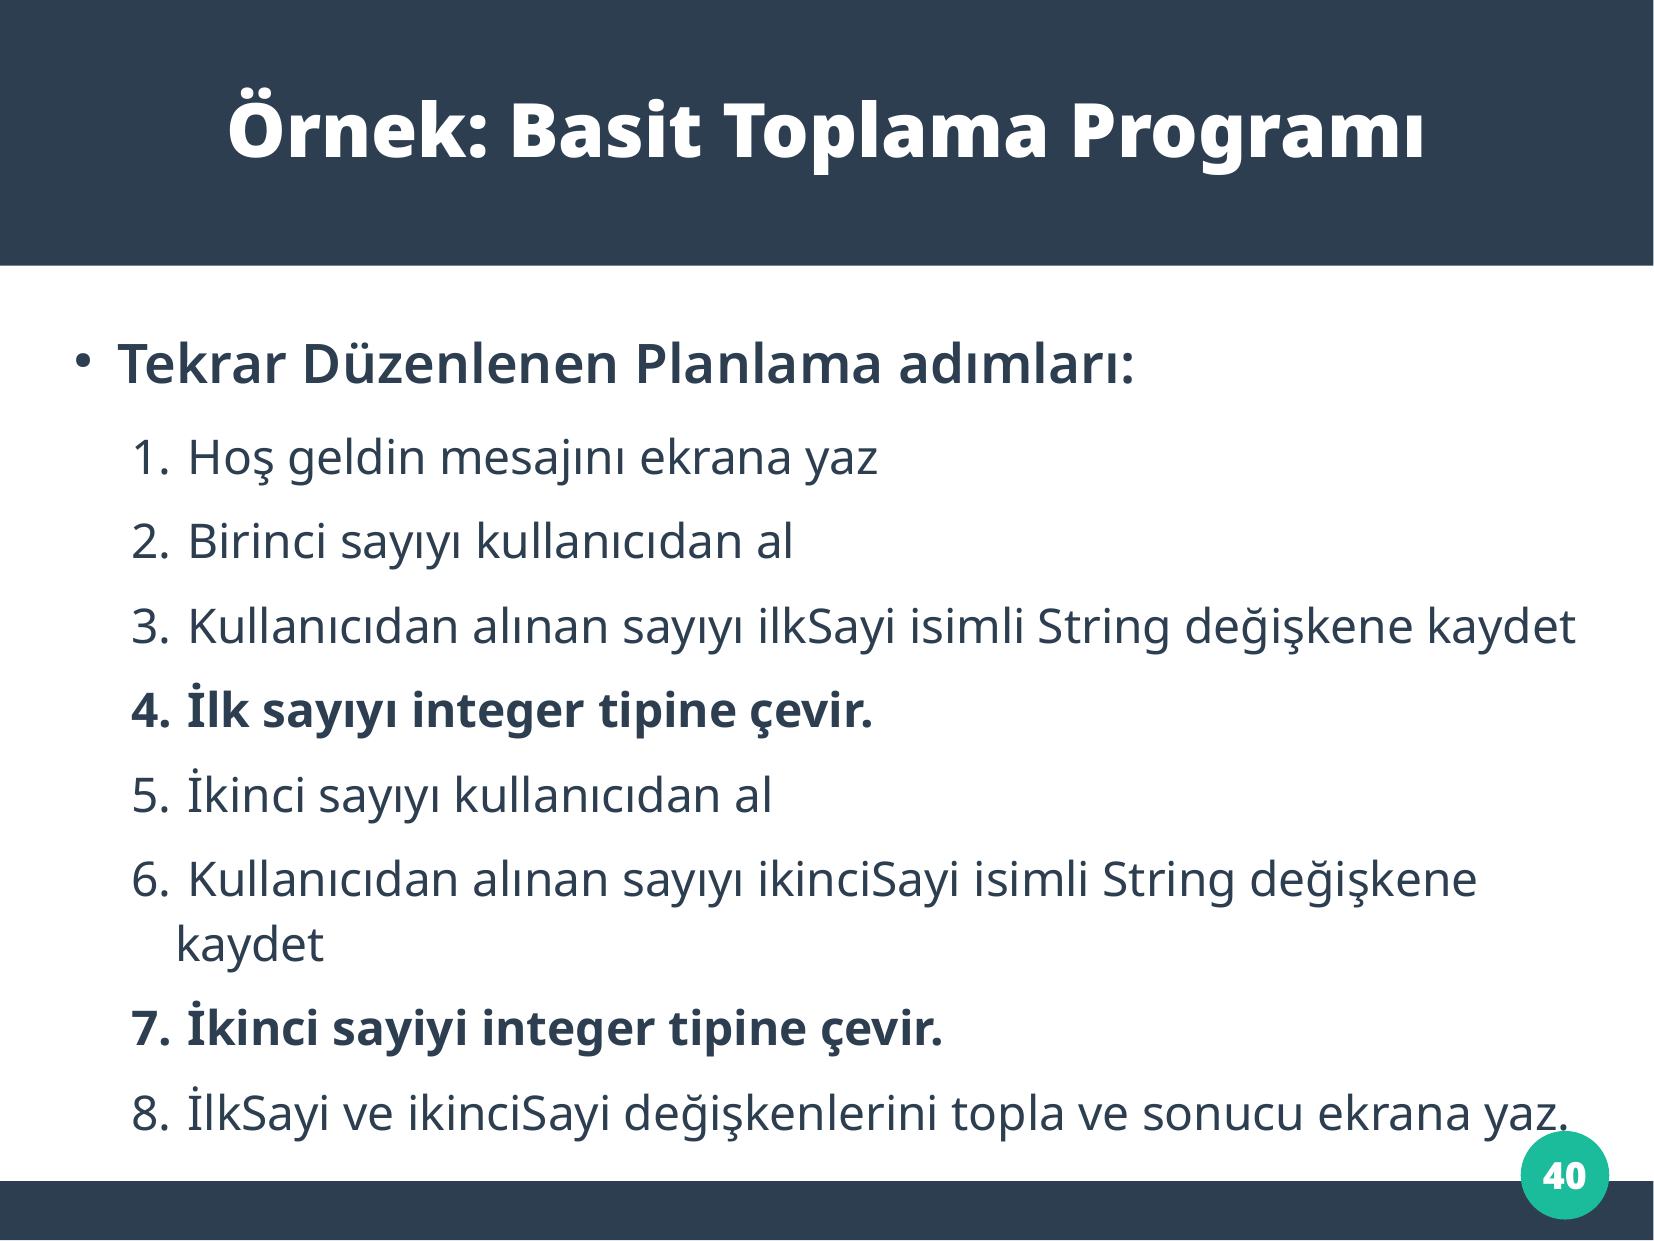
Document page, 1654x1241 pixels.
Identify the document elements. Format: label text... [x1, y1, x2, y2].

list Tekrar Düzenlenen Planlama adımları: Hoş geldin mesajını ekrana yaz Birinci sayıyı kullanıcıdan al Kullanıcıdan alınan sayıyı ilkSayi isimli String değişkene kaydet İlk sayıyı integer tipine çevir. İkinci sayıyı kullanıcıdan al Kullanıcıdan alınan sayıyı ikinciSayi isimli String değişkene kaydet İkinci sayiyi integer tipine çevir. İlkSayi ve ikinciSayi değişkenlerini topla ve sonucu ekrana yaz. [59, 324, 1595, 1152]
title Örnek: Basit Toplama Programı [59, 49, 1595, 207]
